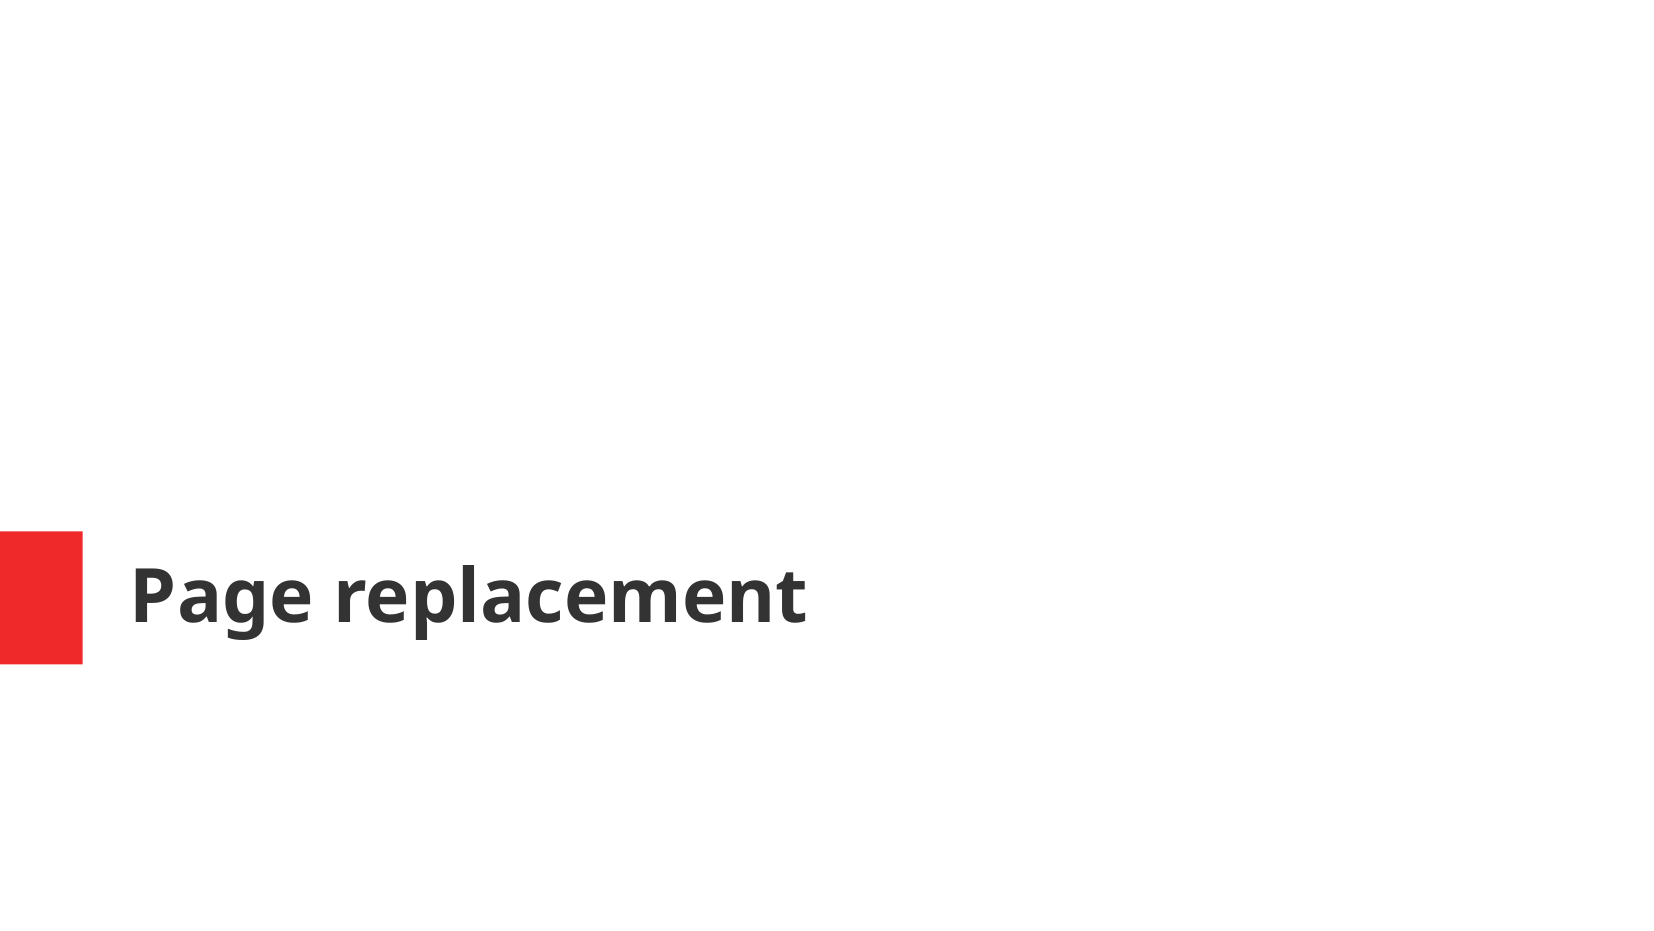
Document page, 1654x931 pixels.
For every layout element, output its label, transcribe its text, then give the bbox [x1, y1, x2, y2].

title Page replacement [129, 504, 1536, 683]
